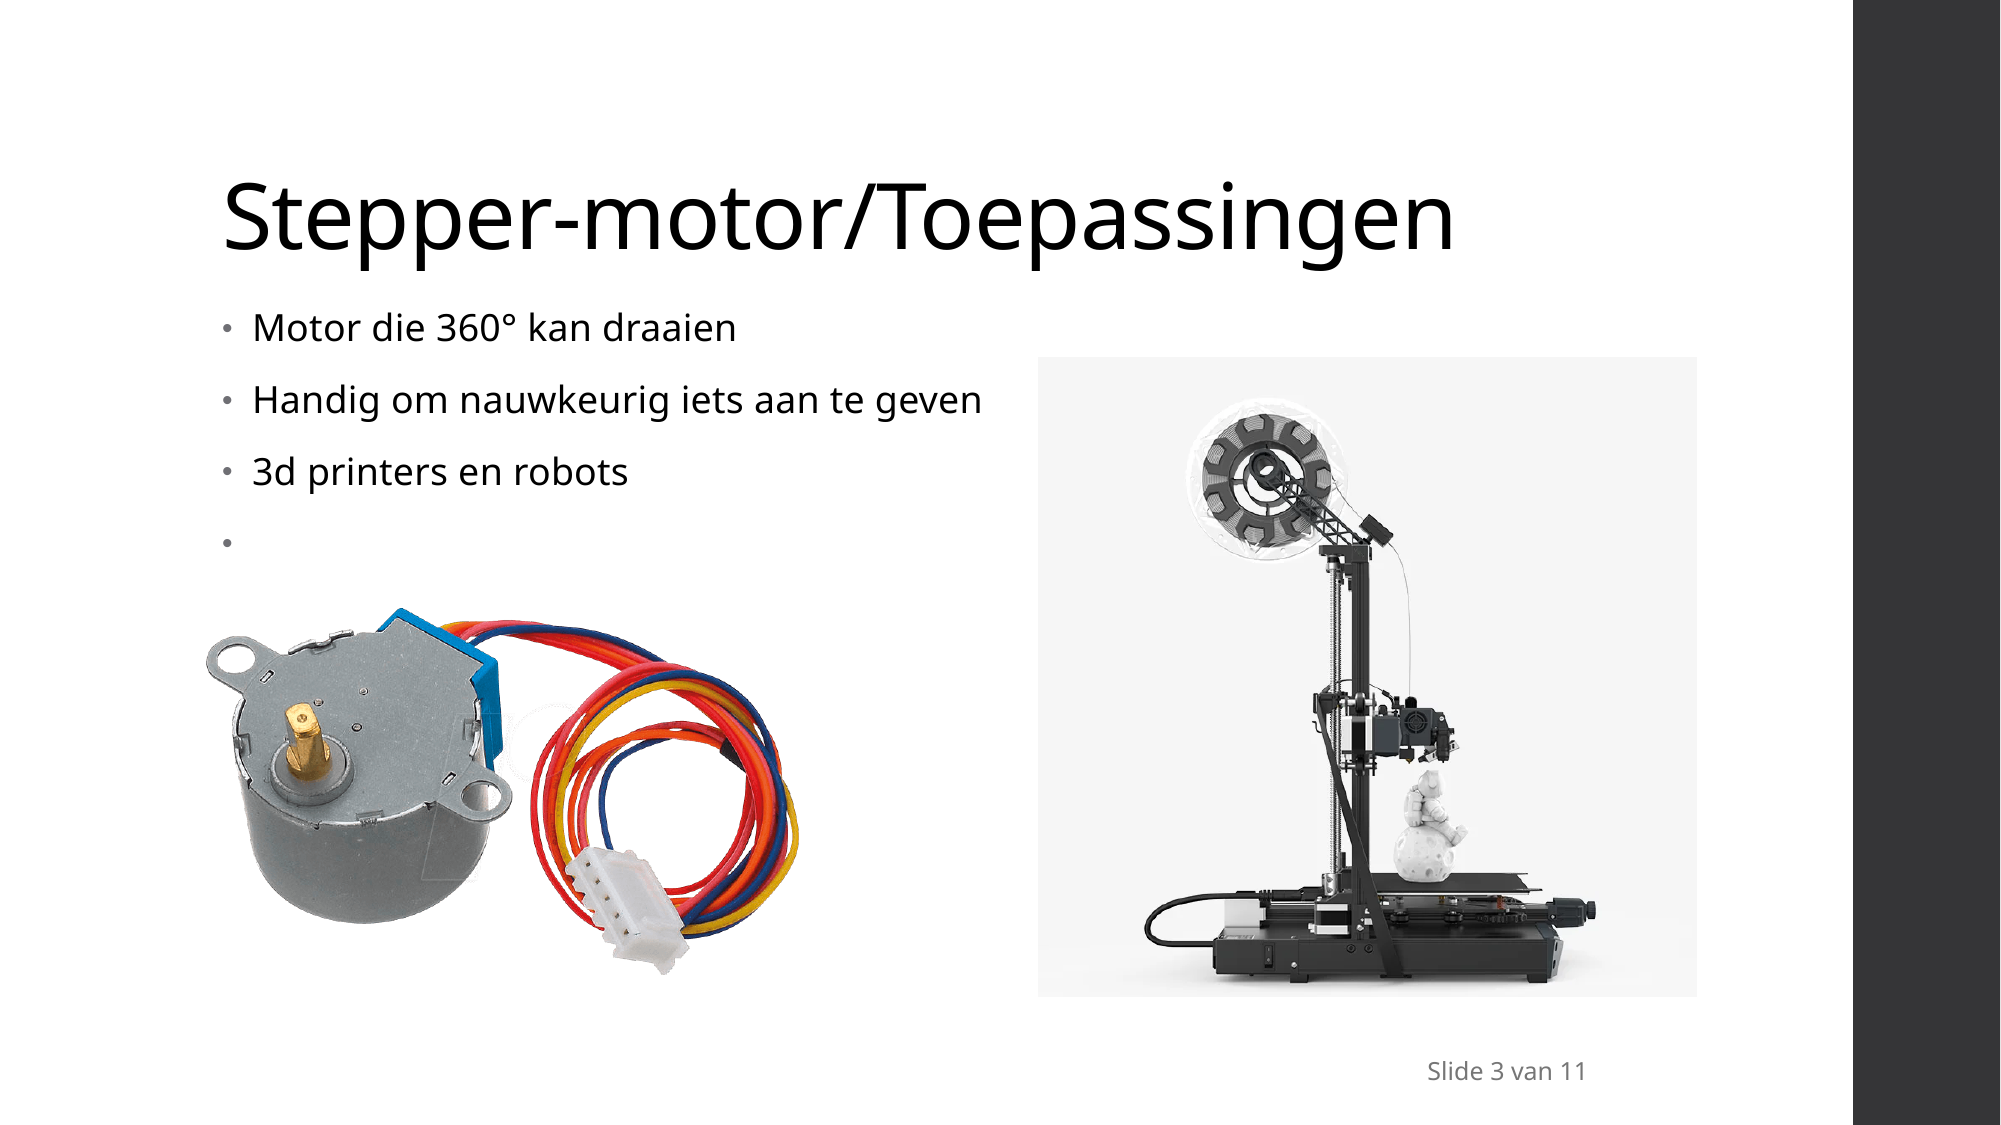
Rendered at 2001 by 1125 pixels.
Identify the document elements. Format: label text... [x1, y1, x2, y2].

title Stepper-motor/Toepassingen [206, 60, 1797, 278]
list Motor die 360° kan draaien Handig om nauwkeurig iets aan te geven 3d printers en robots [206, 299, 1617, 1014]
picture [1038, 357, 1697, 997]
picture [206, 607, 799, 975]
text_box Slide van 11 [1412, 1042, 1863, 1103]
